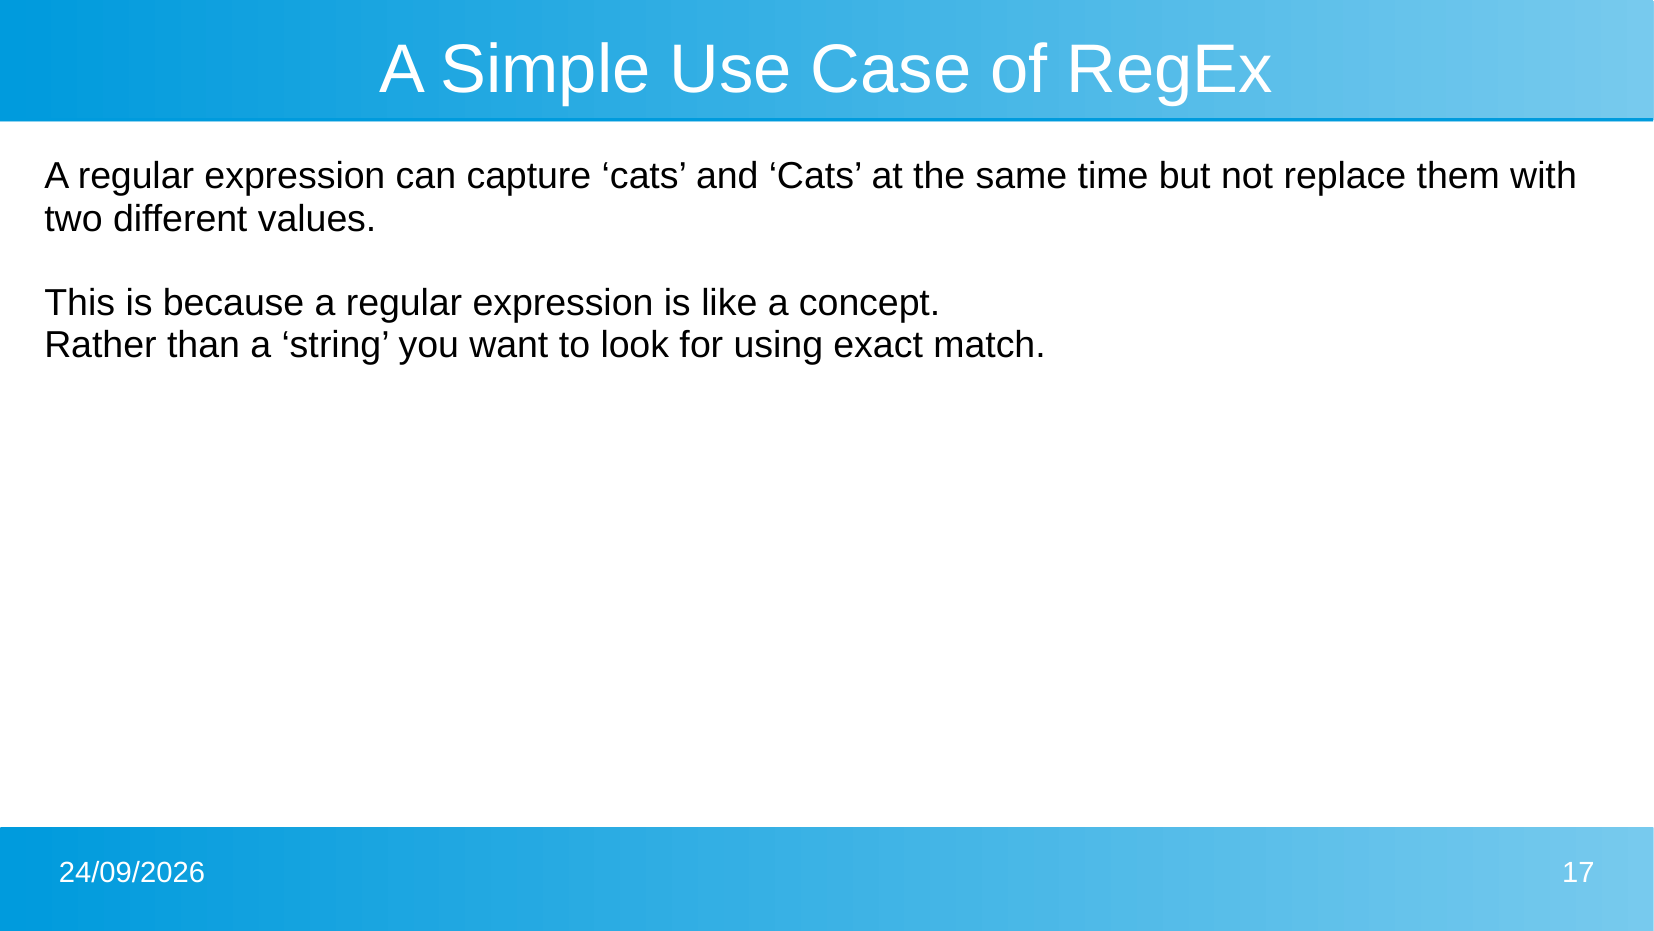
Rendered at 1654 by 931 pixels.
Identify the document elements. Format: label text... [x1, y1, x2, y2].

title A Simple Use Case of RegEx [59, 29, 1595, 108]
text_box A regular expression can capture ‘cats’ and ‘Cats’ at the same time but not replace them with two different values. This is because a regular expression is like a concept. Rather than a ‘string’ you want to look for using exact match. [29, 147, 1595, 373]
